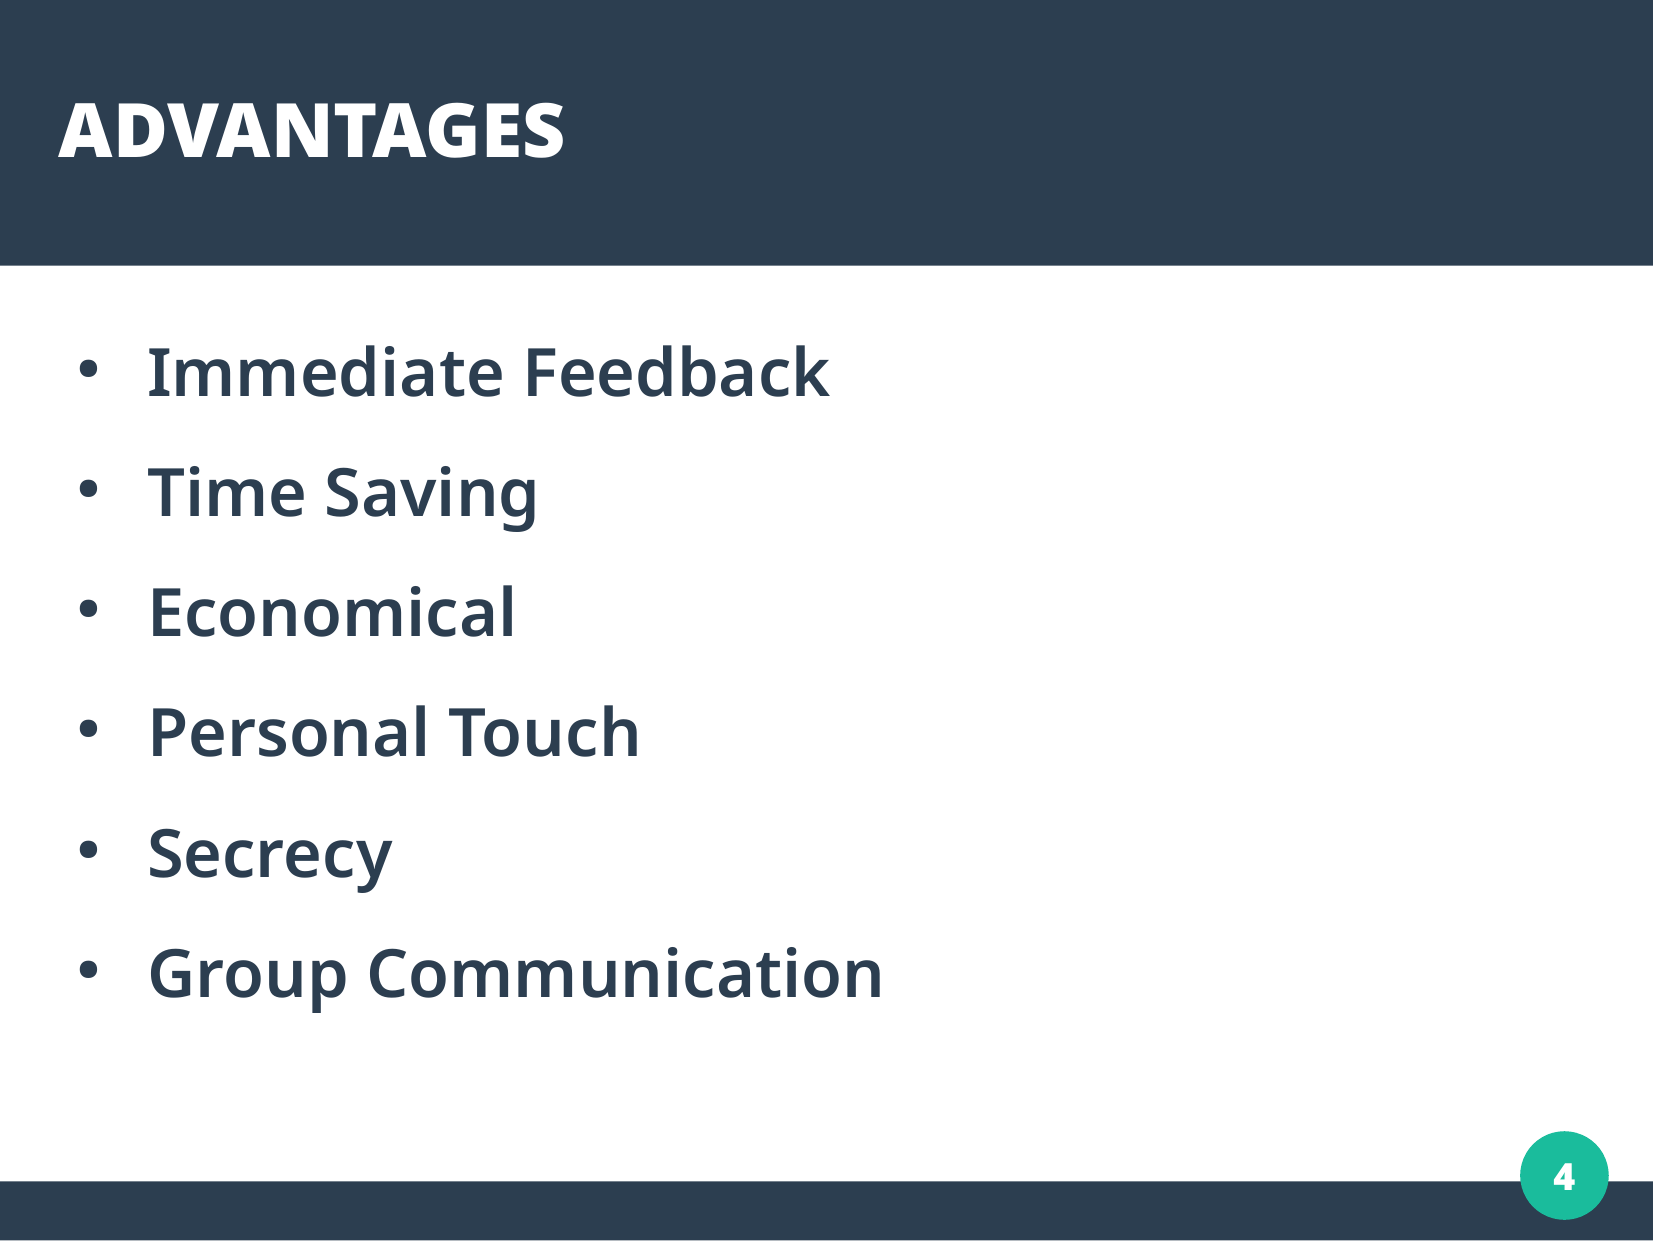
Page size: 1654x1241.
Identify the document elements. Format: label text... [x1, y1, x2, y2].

list Immediate Feedback Time Saving Economical Personal Touch Secrecy Group Communication [58, 324, 1594, 1152]
title ADVANTAGES [58, 49, 1594, 207]
